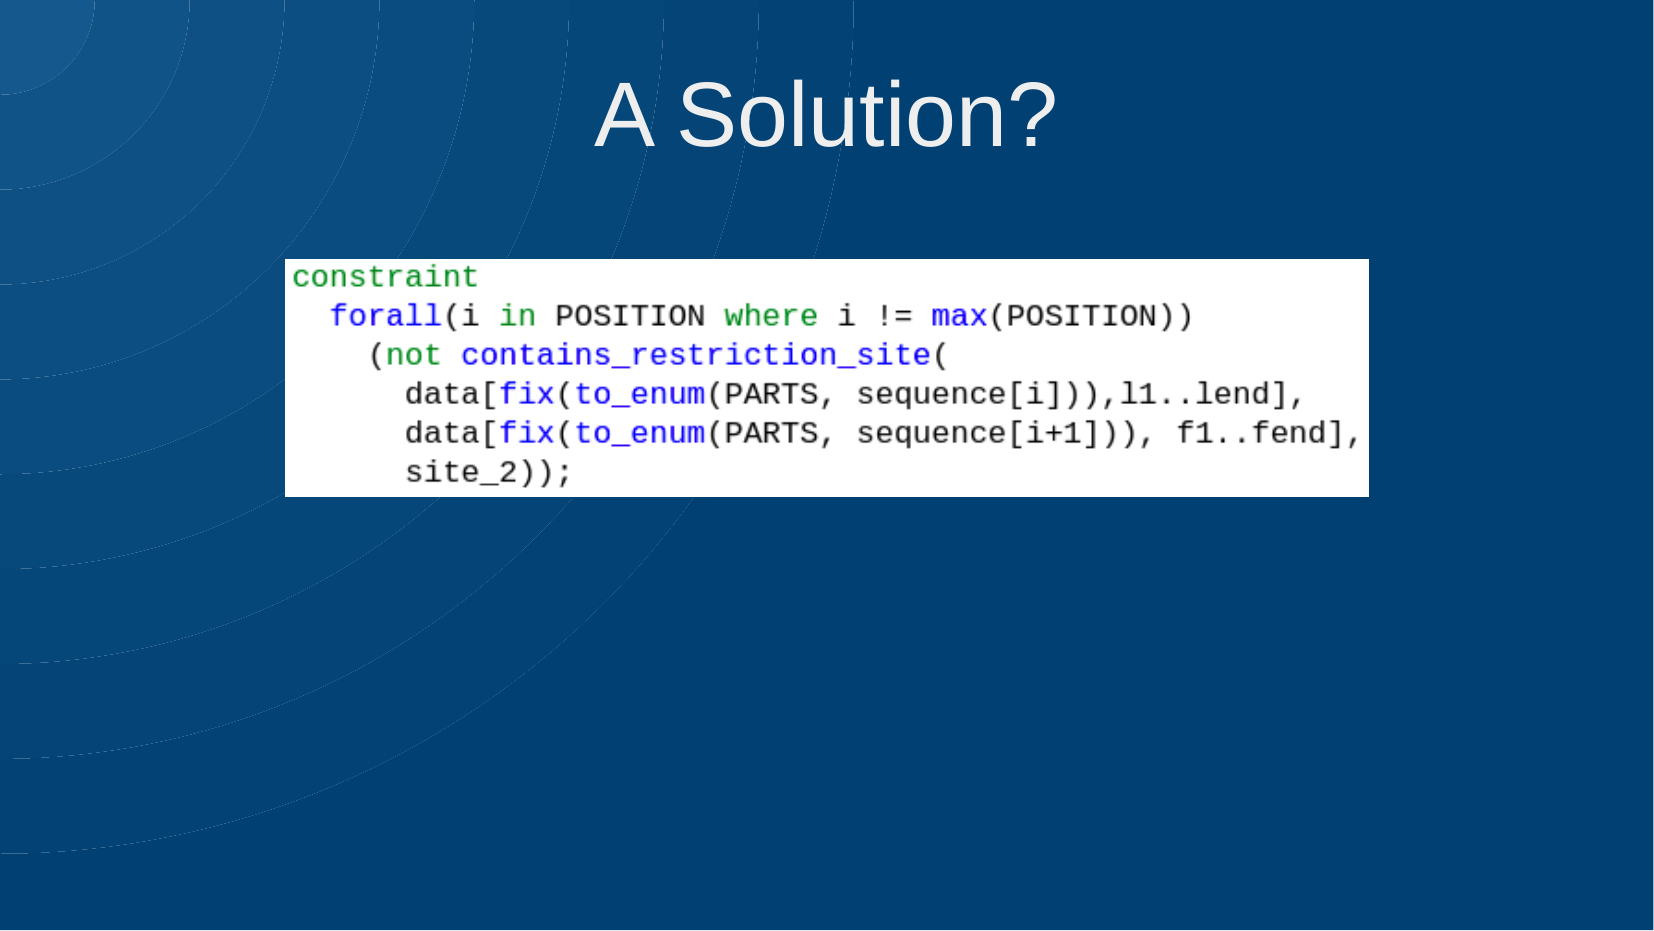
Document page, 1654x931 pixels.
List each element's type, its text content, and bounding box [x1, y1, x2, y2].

picture [285, 259, 1369, 497]
title A Solution? [82, 37, 1571, 193]
